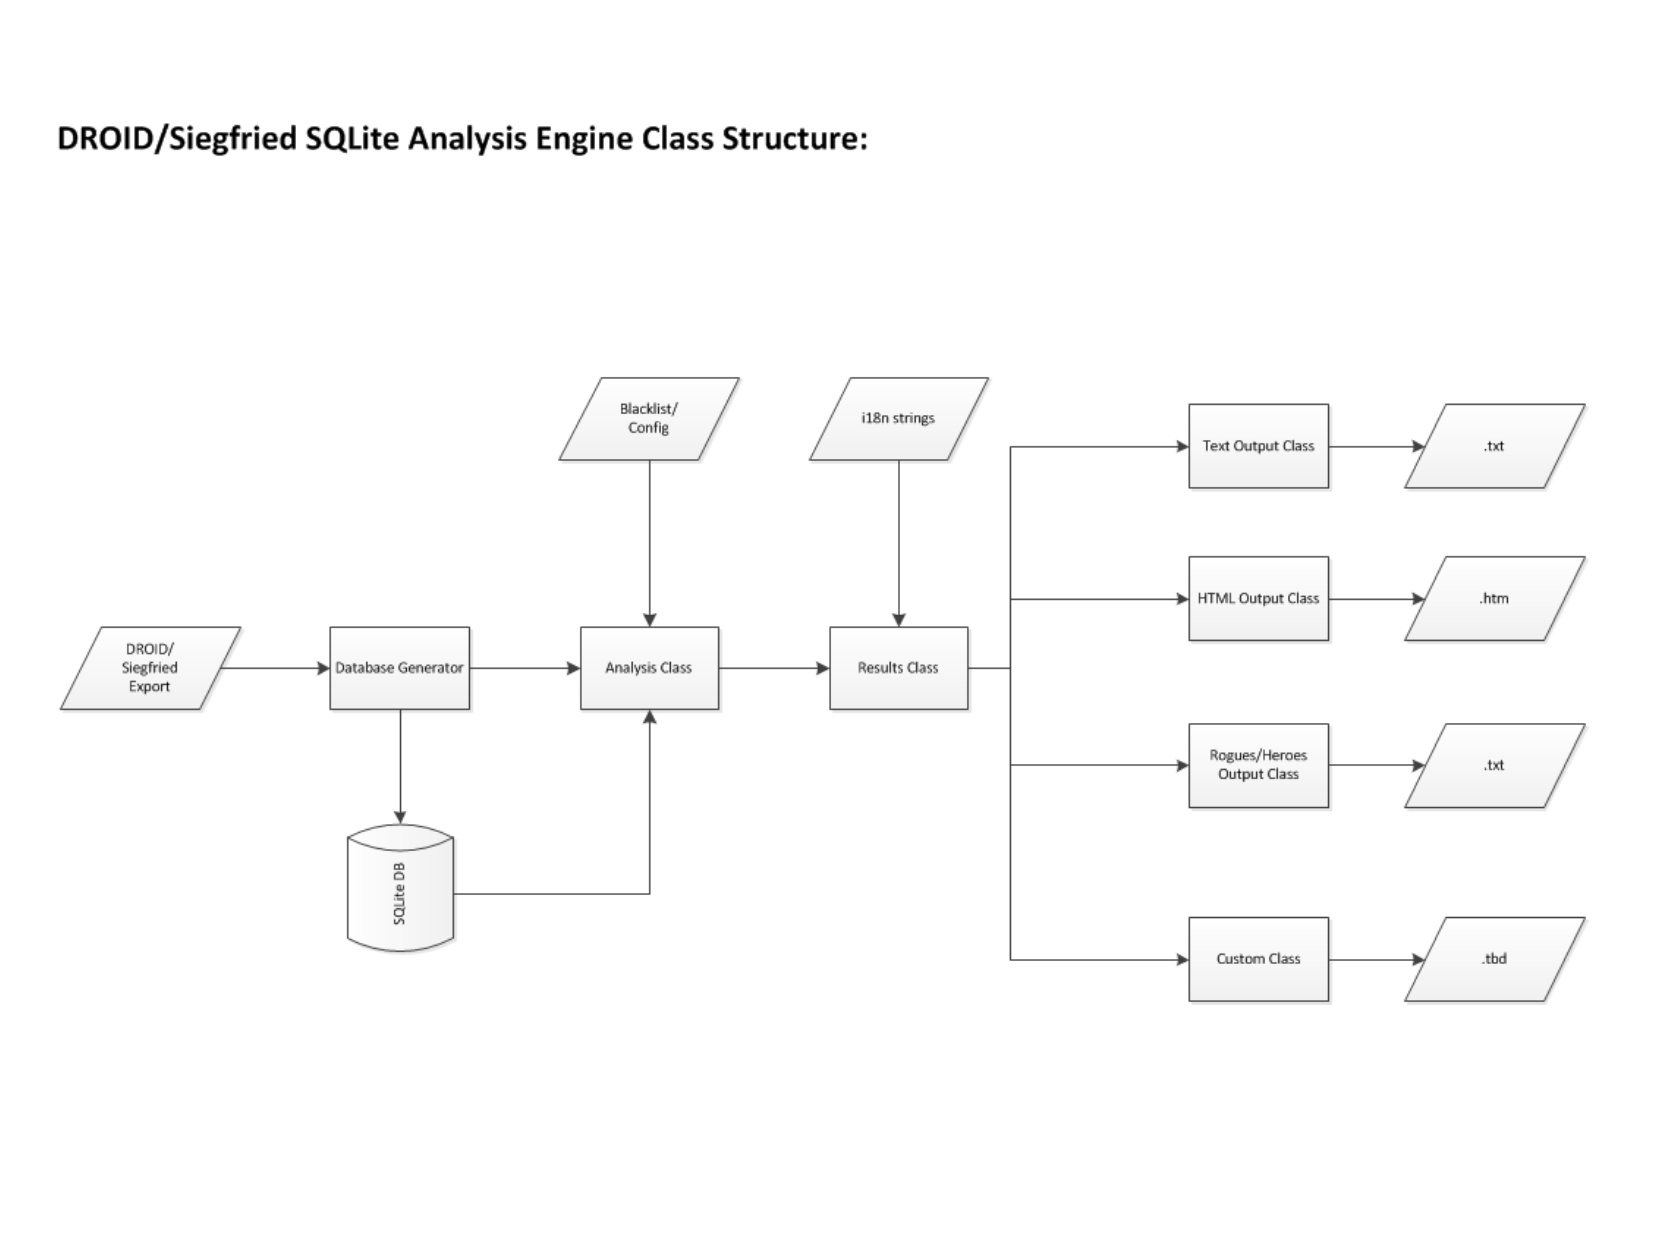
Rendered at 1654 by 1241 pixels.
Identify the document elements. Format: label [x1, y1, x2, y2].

picture [57, 112, 1589, 1005]
